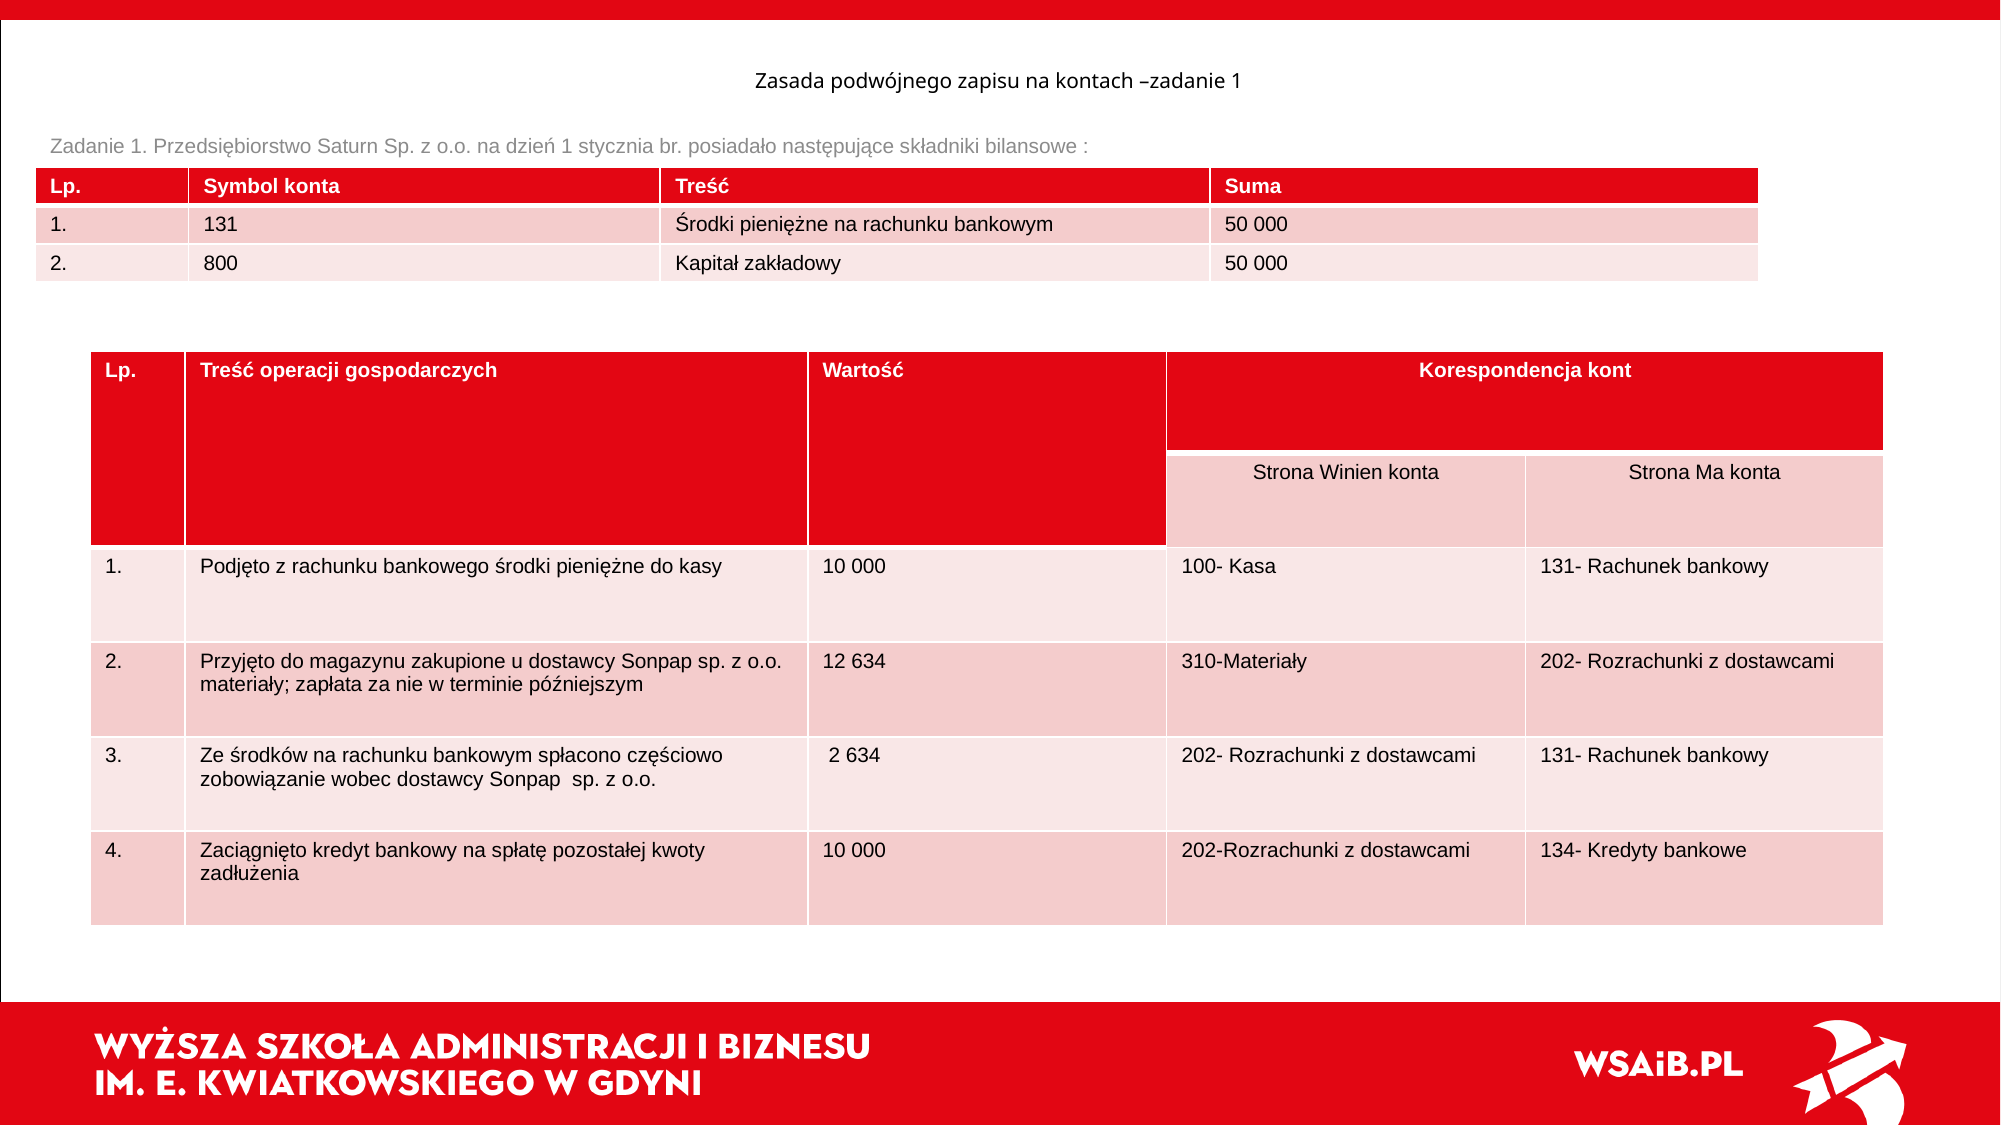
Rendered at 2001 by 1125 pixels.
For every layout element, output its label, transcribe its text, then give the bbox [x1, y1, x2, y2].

table_cell 10 000 [809, 832, 1166, 925]
table_cell 131- Rachunek bankowy [1526, 738, 1883, 830]
table_header Lp. [91, 352, 184, 545]
table_cell 2. [91, 643, 184, 736]
table_cell 2. [36, 245, 188, 281]
table_cell 310-Materiały [1167, 643, 1525, 736]
table_cell 202-Rozrachunki z dostawcami [1167, 832, 1525, 925]
table_header Symbol konta [189, 168, 659, 203]
table_cell Kapitał zakładowy [661, 245, 1209, 281]
table_cell 3. [91, 738, 184, 830]
table_header Suma [1211, 168, 1758, 203]
table_cell 1. [91, 550, 184, 641]
table_cell 131- Rachunek bankowy [1526, 548, 1883, 641]
list Zadanie 1. Przedsiębiorstwo Saturn Sp. z o.o. na dzień 1 stycznia br. posiadało następujące składniki bilansowe : [34, 128, 1969, 1059]
table_cell Środki pieniężne na rachunku bankowym [661, 208, 1209, 243]
table_cell Zaciągnięto kredyt bankowy na spłatę pozostałej kwoty zadłużenia [186, 832, 807, 925]
table_cell Podjęto z rachunku bankowego środki pieniężne do kasy [186, 550, 807, 641]
table_cell Przyjęto do magazynu zakupione u dostawcy Sonpap sp. z o.o. materiały; zapłata za nie w terminie późniejszym [186, 643, 807, 736]
table_cell 2 634 [809, 738, 1166, 830]
picture [0, 0, 2001, 1125]
table_cell 131 [189, 208, 659, 243]
table_cell 4. [91, 832, 184, 925]
table_cell 202- Rozrachunki z dostawcami [1167, 738, 1525, 830]
table_cell 50 000 [1211, 208, 1758, 243]
table_cell Strona Ma konta [1526, 456, 1883, 547]
table_cell 1. [36, 208, 188, 243]
table_cell 10 000 [809, 550, 1166, 641]
table_cell 50 000 [1211, 245, 1758, 281]
table_cell 12 634 [809, 643, 1166, 736]
table_header Treść operacji gospodarczych [186, 352, 807, 545]
title Zasada podwójnego zapisu na kontach –zadanie 1 [136, 52, 1862, 101]
table_cell Strona Winien konta [1167, 456, 1525, 547]
table_header Treść [661, 168, 1209, 203]
table_cell 100- Kasa [1167, 548, 1525, 641]
table_cell 202- Rozrachunki z dostawcami [1526, 643, 1883, 736]
table_header Korespondencja kont [1167, 352, 1883, 450]
table_header Wartość [809, 352, 1166, 545]
table_header Lp. [36, 168, 188, 203]
table_cell Ze środków na rachunku bankowym spłacono częściowo zobowiązanie wobec dostawcy Sonpap sp. z o.o. [186, 738, 807, 830]
table_cell 134- Kredyty bankowe [1526, 832, 1883, 925]
table_cell 800 [189, 245, 659, 281]
